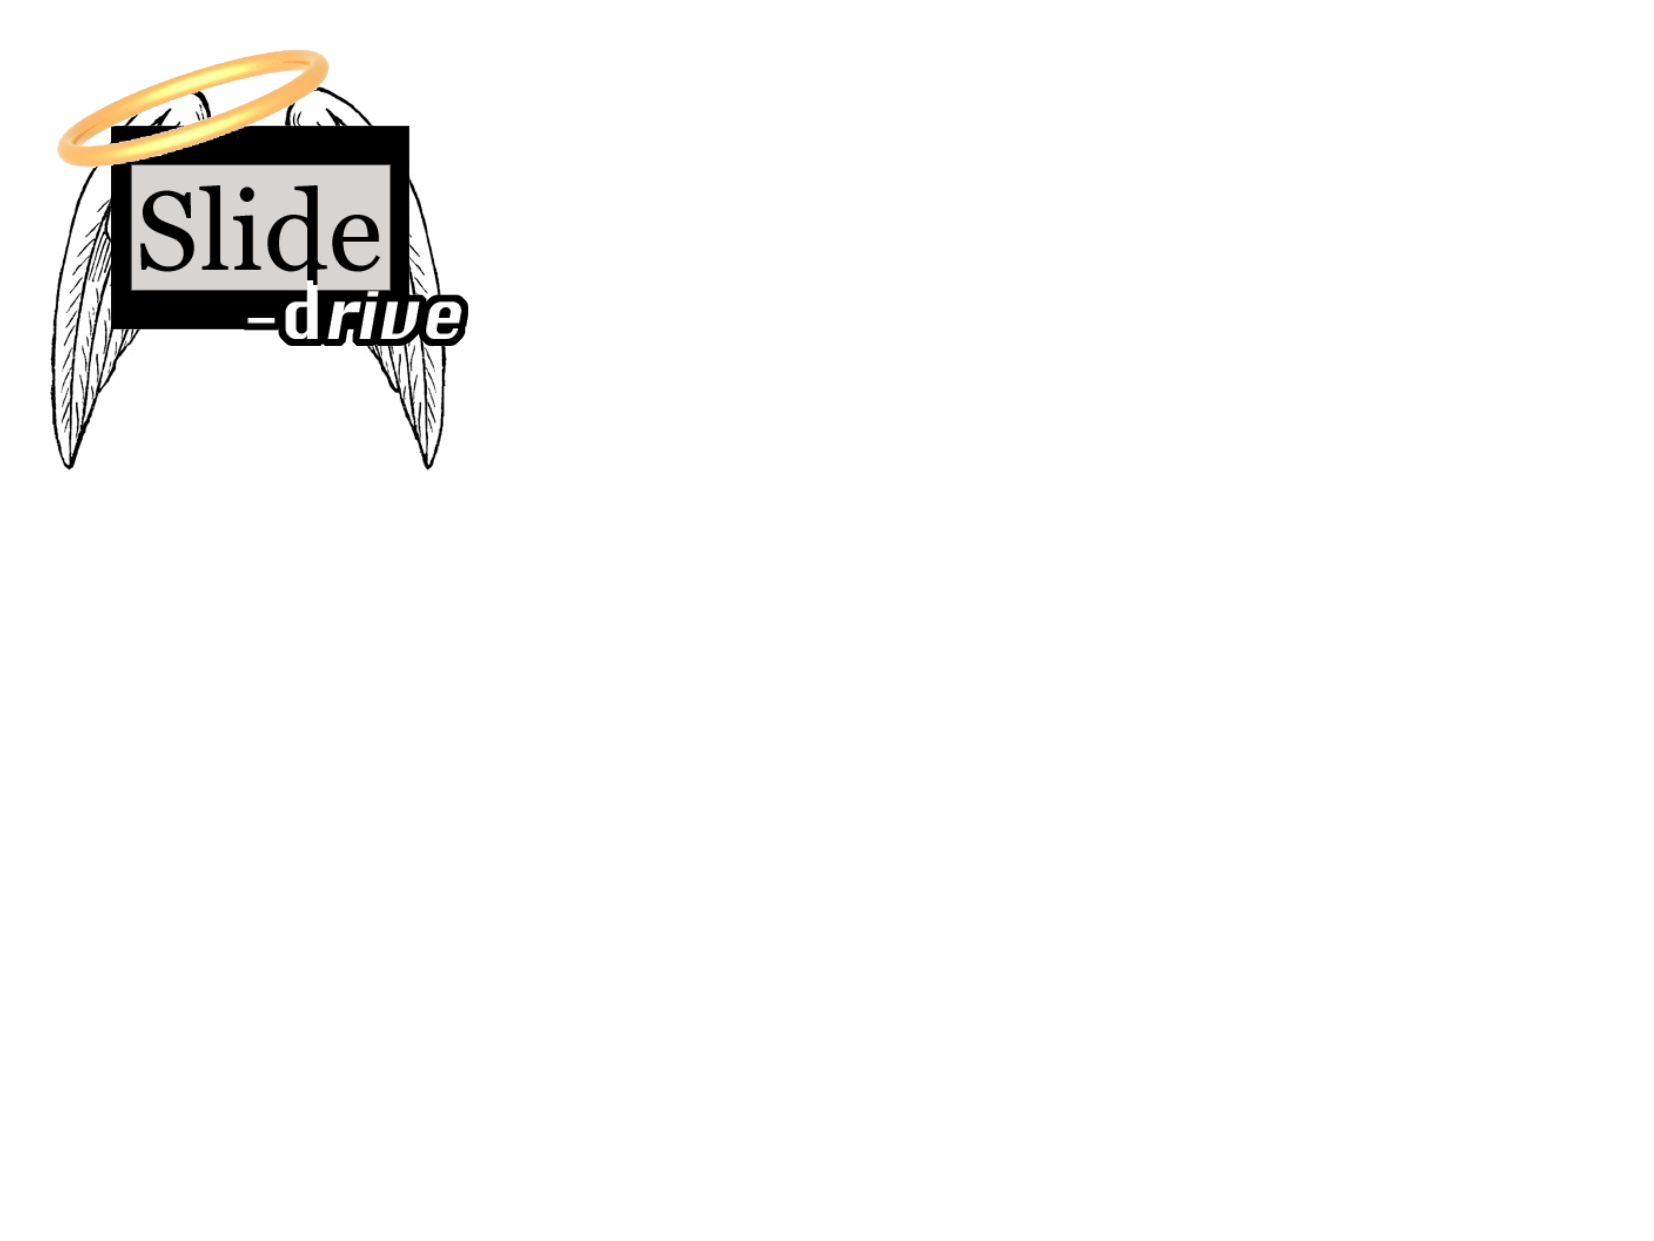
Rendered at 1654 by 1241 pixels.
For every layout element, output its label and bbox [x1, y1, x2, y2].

picture [23, 24, 478, 473]
